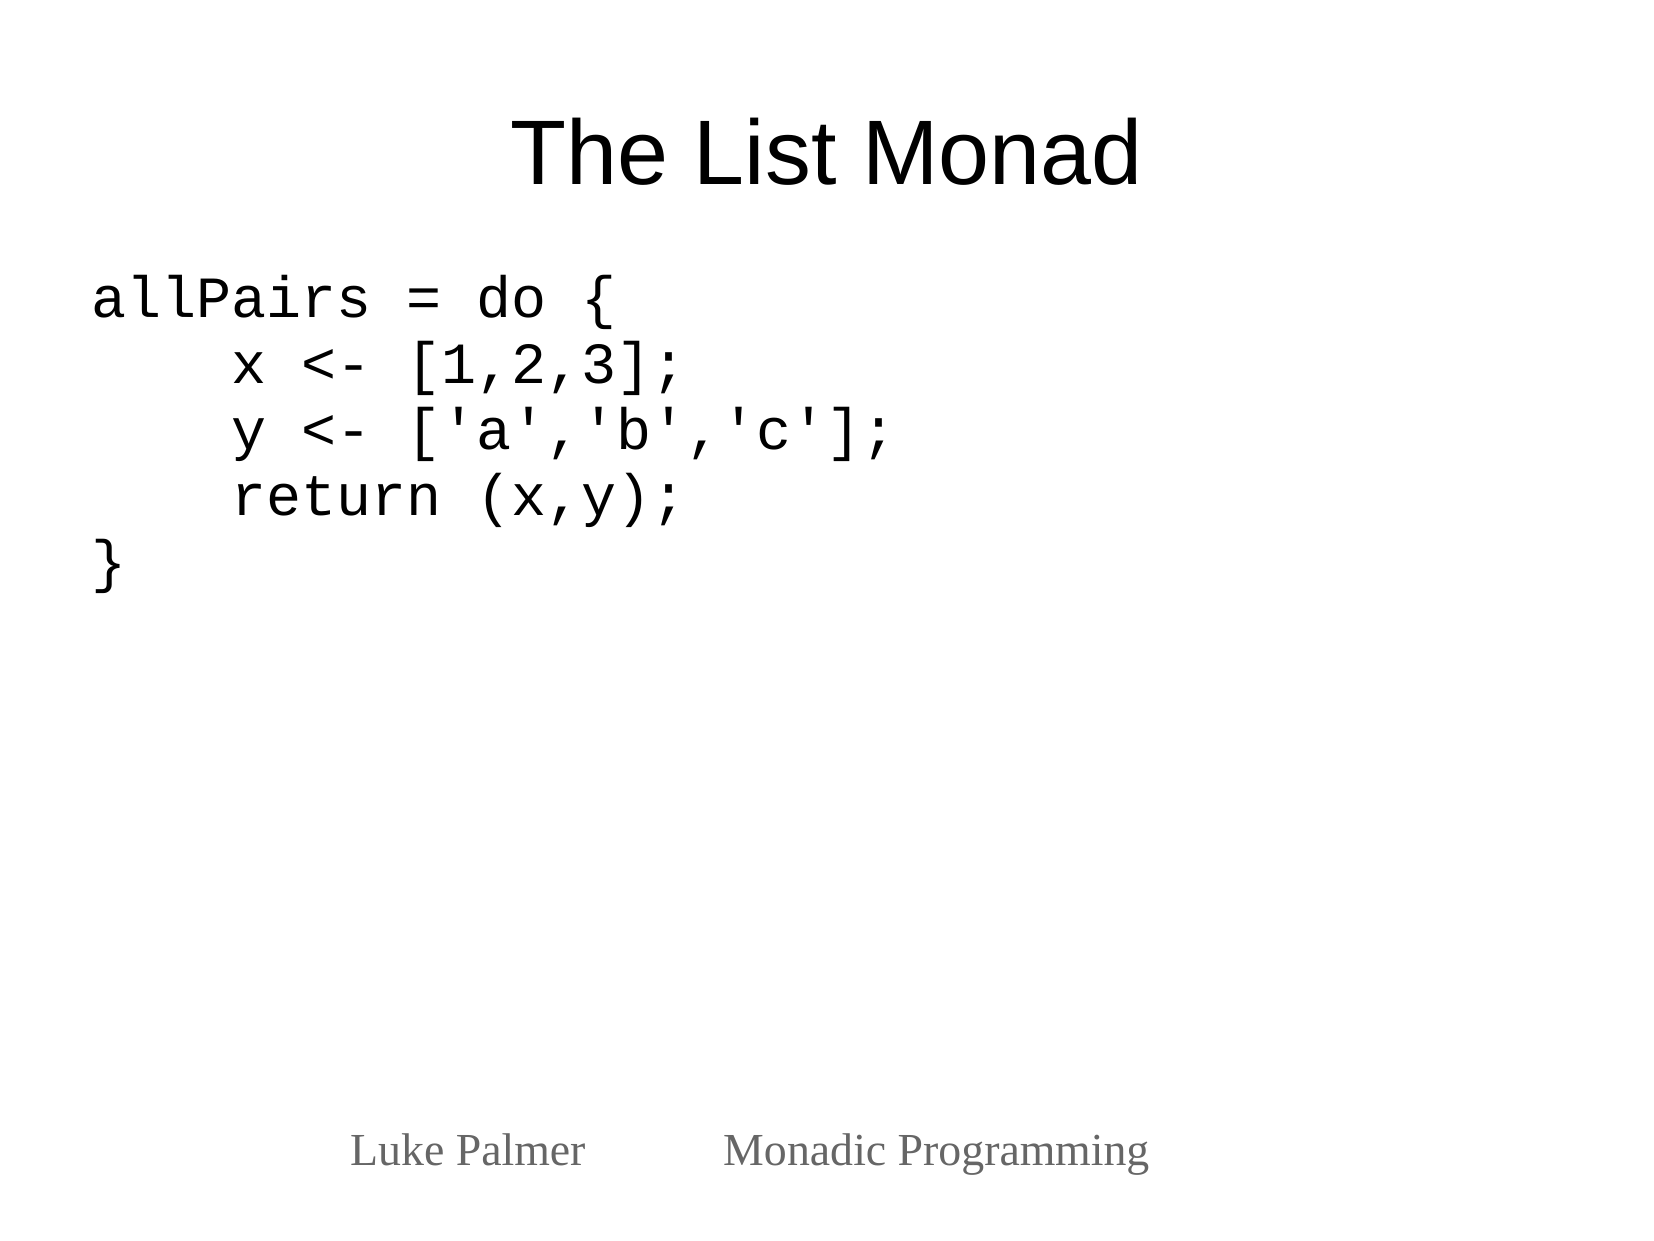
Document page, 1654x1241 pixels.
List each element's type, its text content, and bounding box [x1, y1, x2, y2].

title The List Monad [82, 49, 1571, 257]
text_box allPairs = do { x <- [1,2,3]; y <- ['a','b','c']; return (x,y); } [75, 260, 1651, 609]
